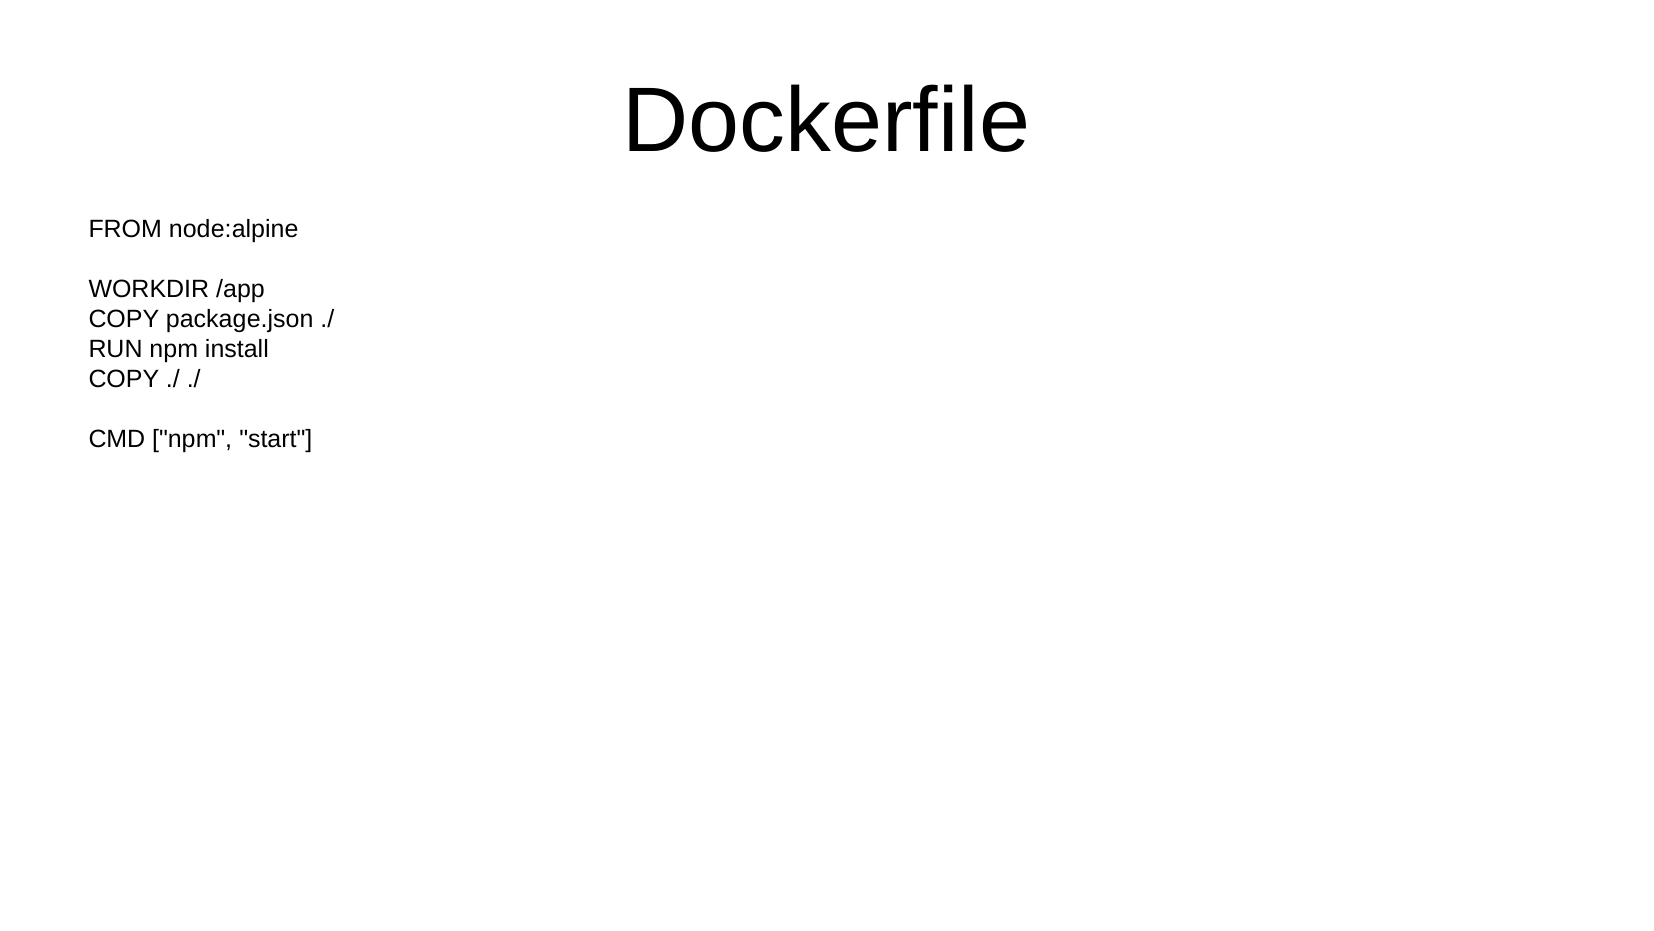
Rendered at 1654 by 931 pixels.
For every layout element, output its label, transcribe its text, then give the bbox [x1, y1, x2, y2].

text_box Dockerfile [82, 36, 1571, 193]
text_box FROM node:alpine WORKDIR /app COPY package.json ./ RUN npm install COPY ./ ./ CMD ["npm", "start"] [70, 212, 1559, 752]
